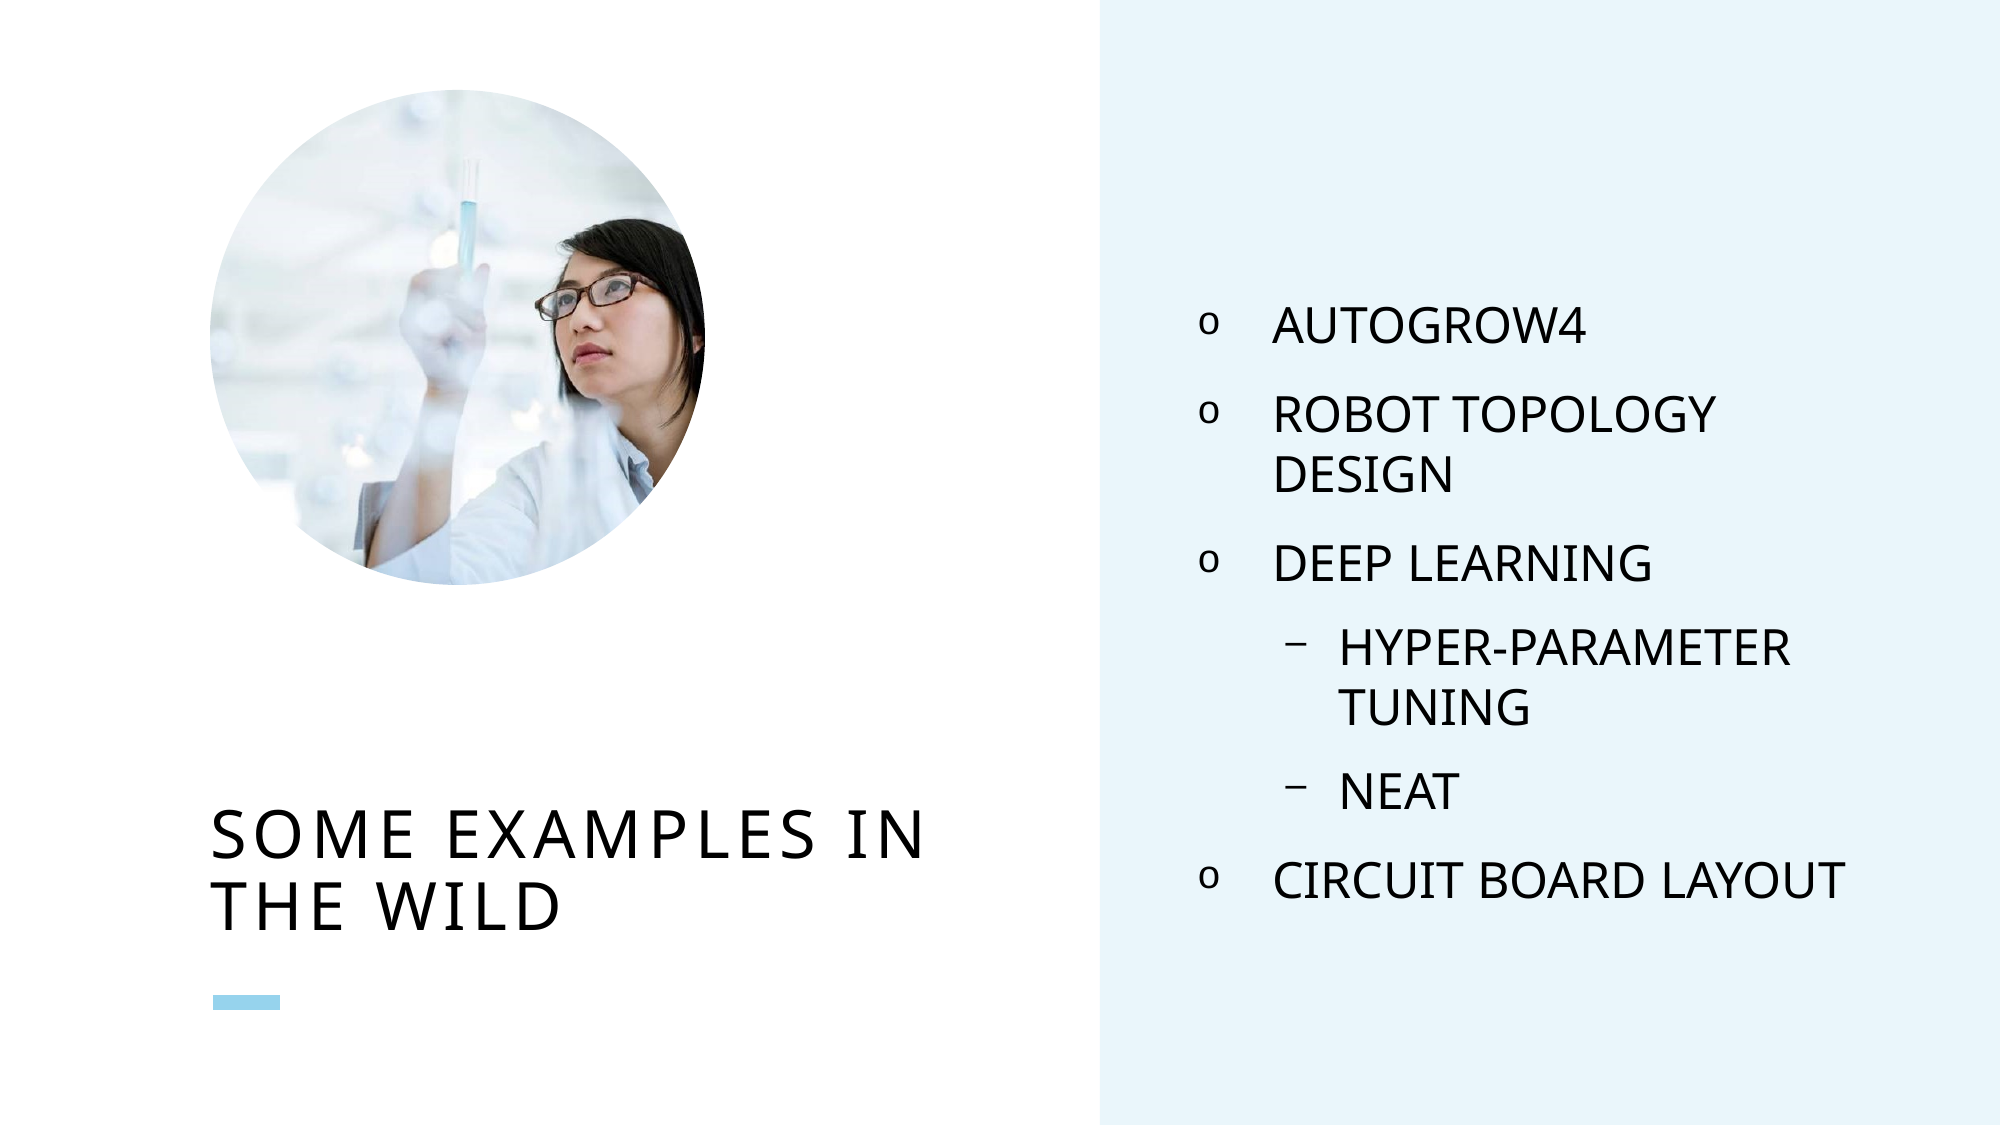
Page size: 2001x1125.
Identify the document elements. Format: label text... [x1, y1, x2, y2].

title Some examples in the wild [210, 645, 1035, 945]
text_box [209, 89, 705, 585]
list AutoGrow4 Robot topology design Deep learning Hyper-parameter tuning neat Circuit board layout [1181, 120, 1889, 1005]
